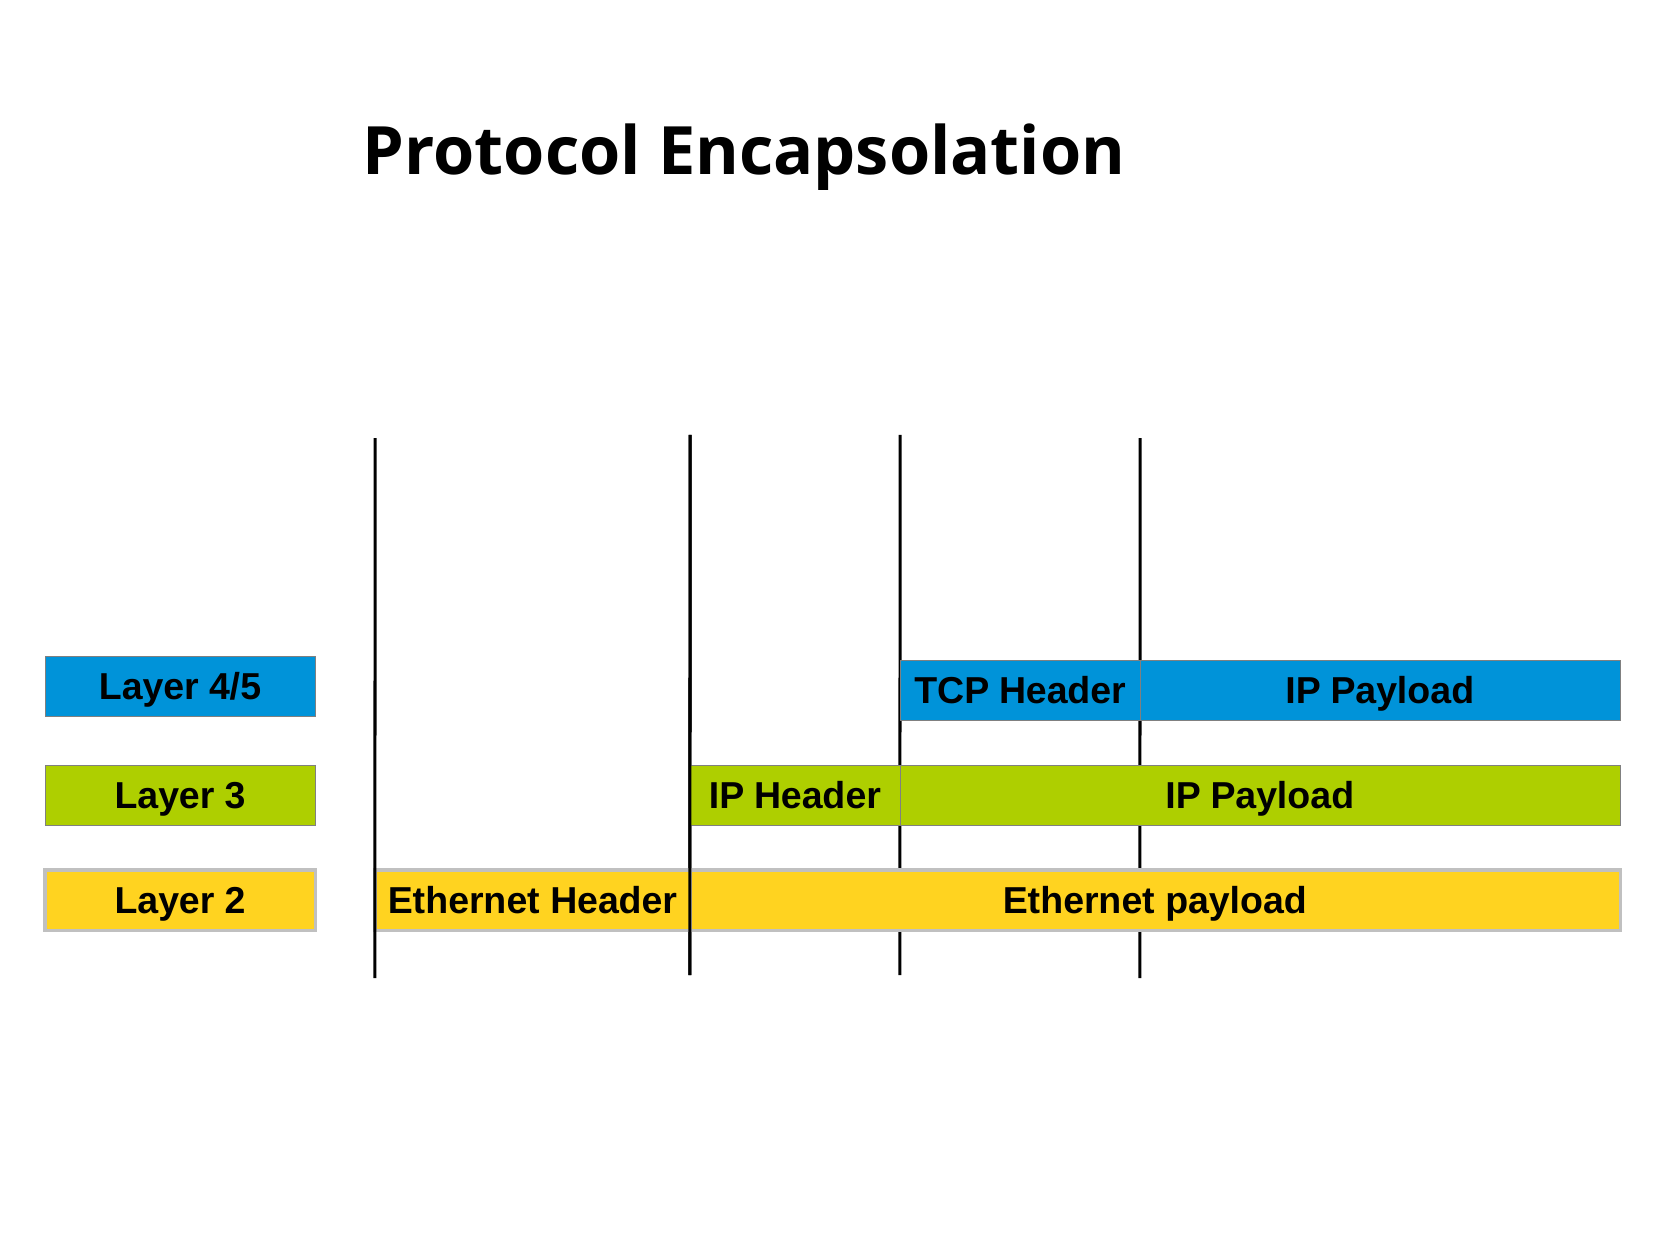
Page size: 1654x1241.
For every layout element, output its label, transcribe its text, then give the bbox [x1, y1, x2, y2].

text_box IP Header [692, 765, 900, 826]
title Protocol Encapsolation [0, 49, 1489, 257]
text_box TCP Header [900, 660, 1140, 721]
text_box Layer 3 [45, 765, 316, 826]
text_box Layer 2 [45, 870, 316, 931]
text_box IP Payload [1140, 660, 1621, 721]
text_box Layer 4/5 [45, 656, 316, 717]
text_box IP Payload [900, 765, 1621, 826]
text_box Ethernet payload [692, 870, 1621, 931]
text_box Ethernet Header [377, 870, 688, 931]
